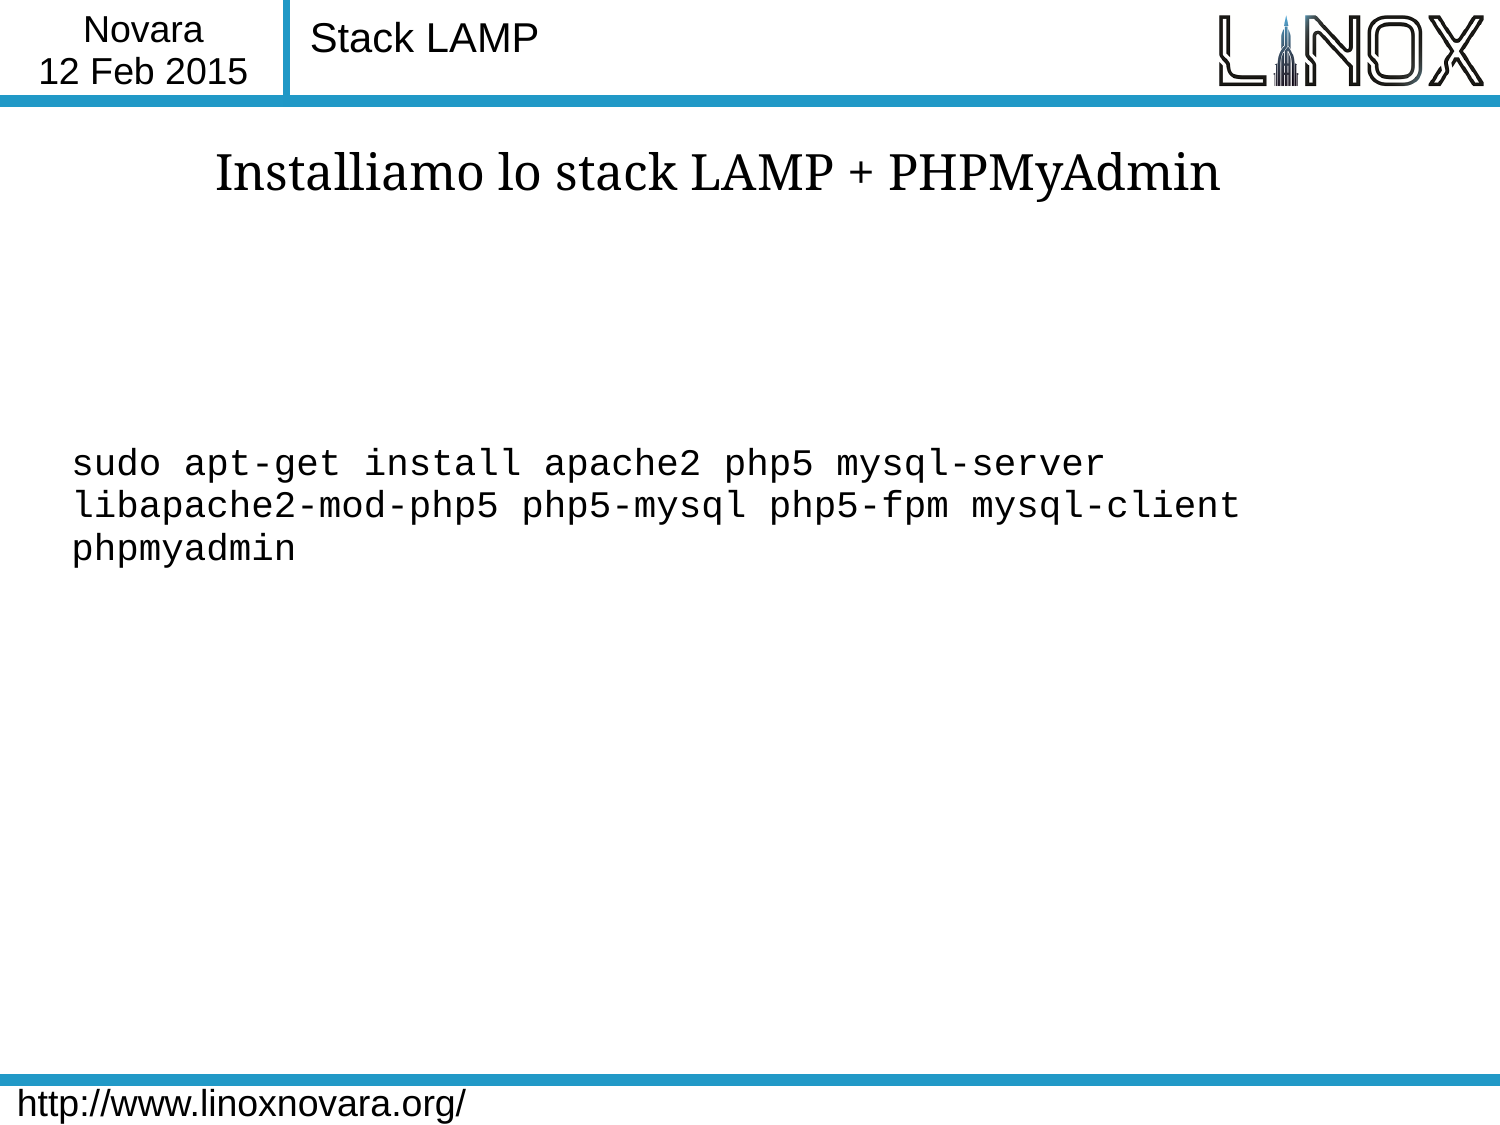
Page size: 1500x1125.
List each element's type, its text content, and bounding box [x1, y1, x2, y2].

text_box Installiamo lo stack LAMP + PHPMyAdmin sudo apt-get install apache2 php5 mysql-server libapache2-mod-php5 php5-mysql php5-fpm mysql-client phpmyadmin [56, 129, 1382, 1016]
picture [0, 0, 1500, 107]
picture [0, 1074, 1500, 1086]
list Stack LAMP [295, 7, 1321, 83]
